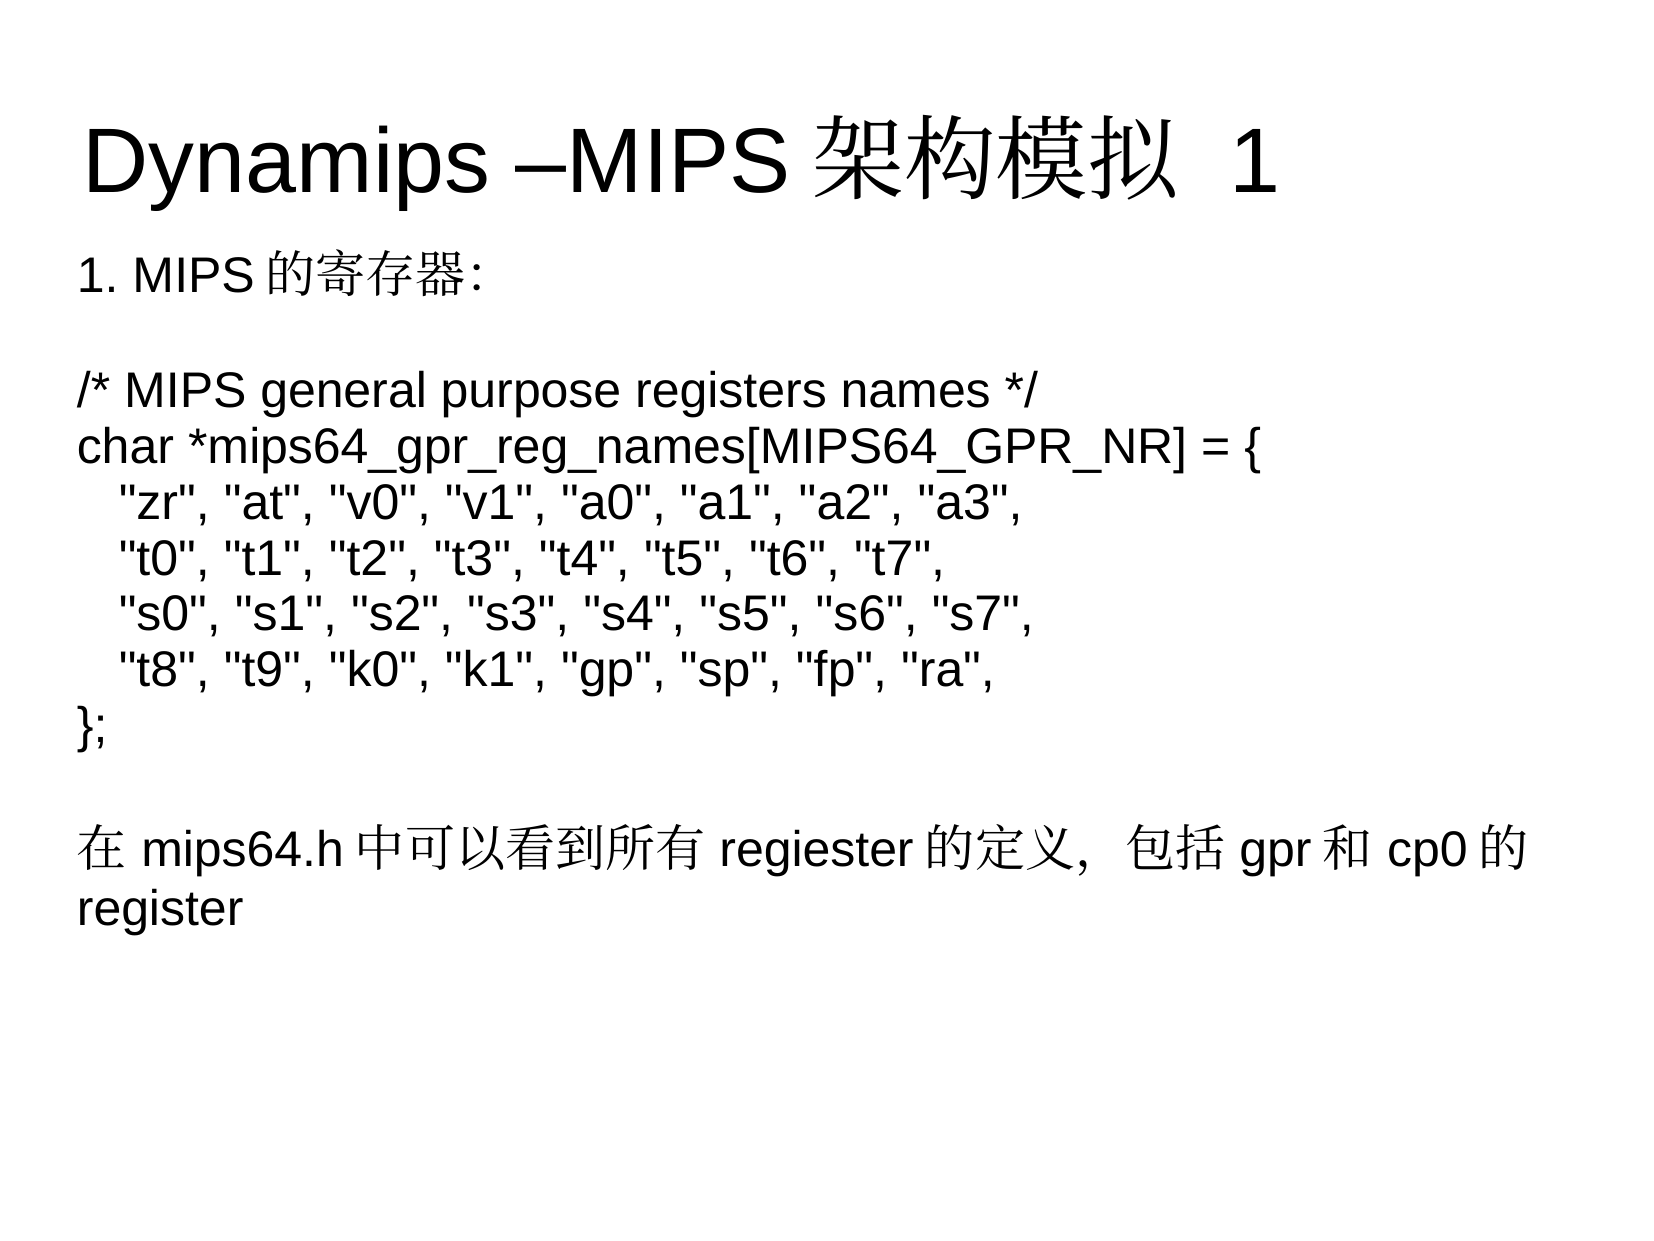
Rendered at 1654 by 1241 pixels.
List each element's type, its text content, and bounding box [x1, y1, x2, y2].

title Dynamips –MIPS架构模拟 1 [82, 49, 1571, 257]
subtitle 1. MIPS的寄存器： /* MIPS general purpose registers names */ char *mips64_gpr_reg_names[MIPS64_GPR_NR] = { "zr", "at", "v0", "v1", "a0", "a1", "a2", "a3", "t0", "t1", "t2", "t3", "t4", "t5", "t6", "t7", "s0", "s1", "s2", "s3", "s4", "s5", "s6", "s7", "t8", "t9", "k0", "k1", "gp", "sp", "fp", "ra", }; 在mips64.h中可以看到所有regiester的定义，包括gpr和cp0的register [76, 245, 1565, 1149]
